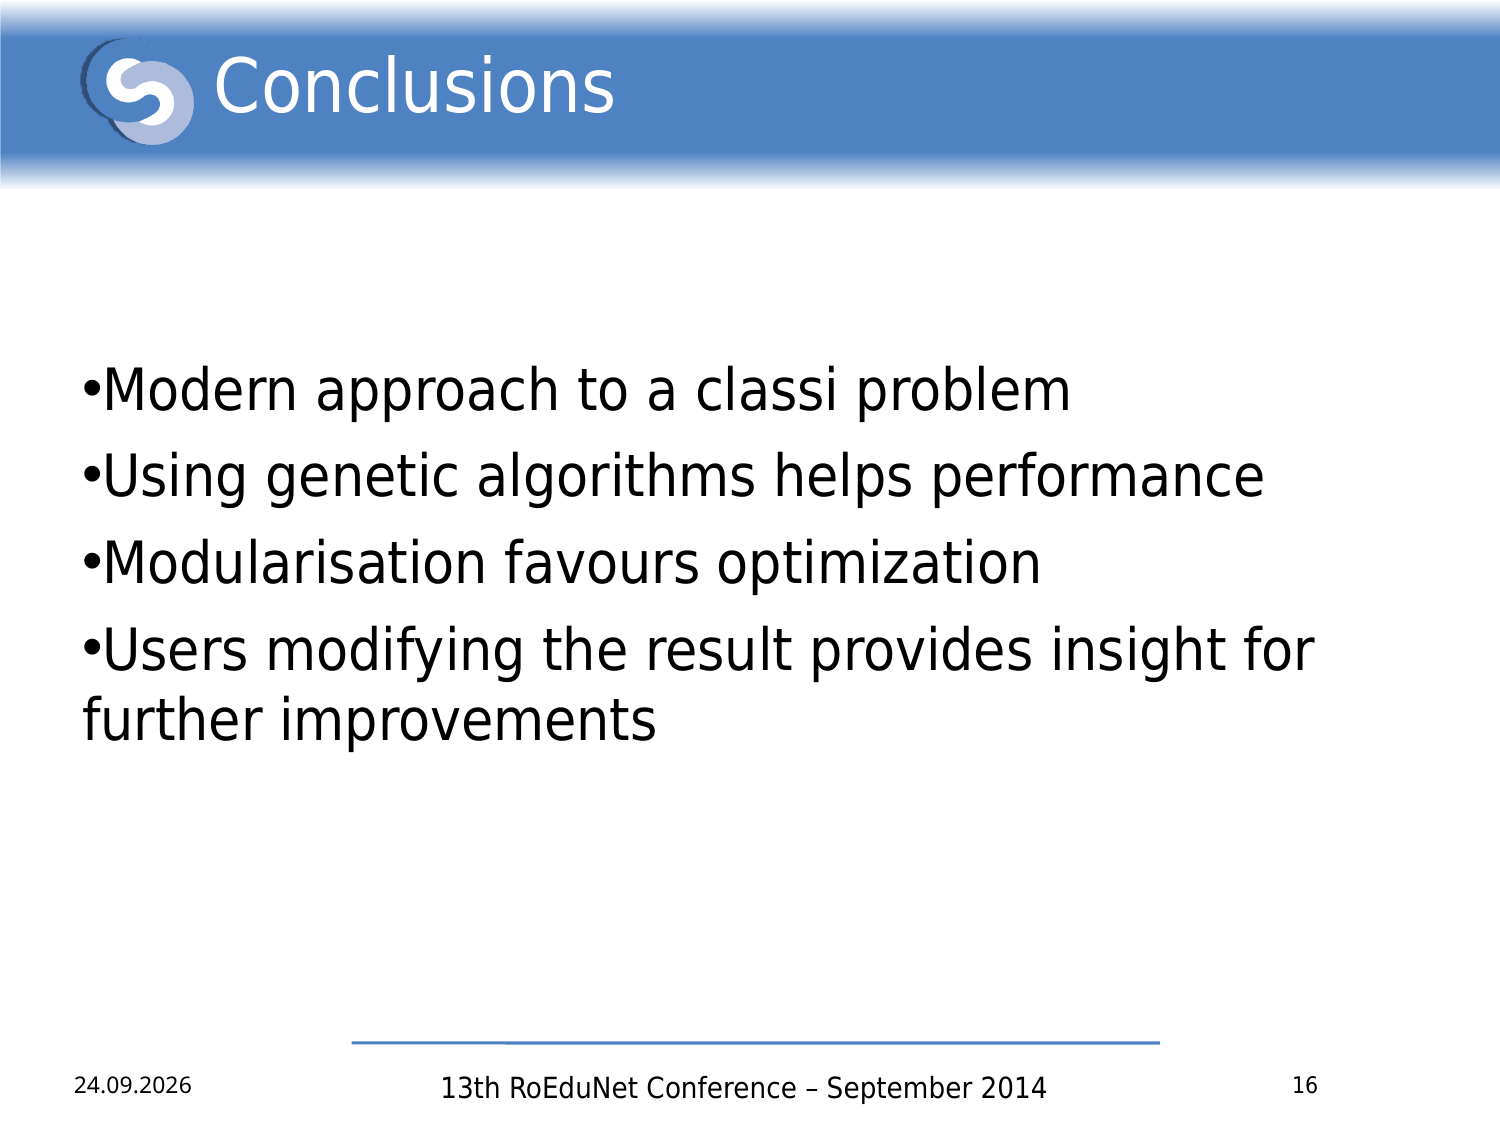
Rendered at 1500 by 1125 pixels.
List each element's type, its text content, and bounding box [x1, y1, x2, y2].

text_box <number> [1277, 1061, 1426, 1108]
text_box 12.09.2014 [59, 1062, 245, 1109]
text_box 13th RoEduNet Conference – September 2014 [421, 1061, 1067, 1108]
list Modern approach to a classi problem Using genetic algorithms helps performance Modularisation favours optimization Users modifying the result provides insight for further improvements [67, 217, 1418, 886]
title Conclusions [199, 11, 1425, 155]
picture [0, 0, 1500, 189]
